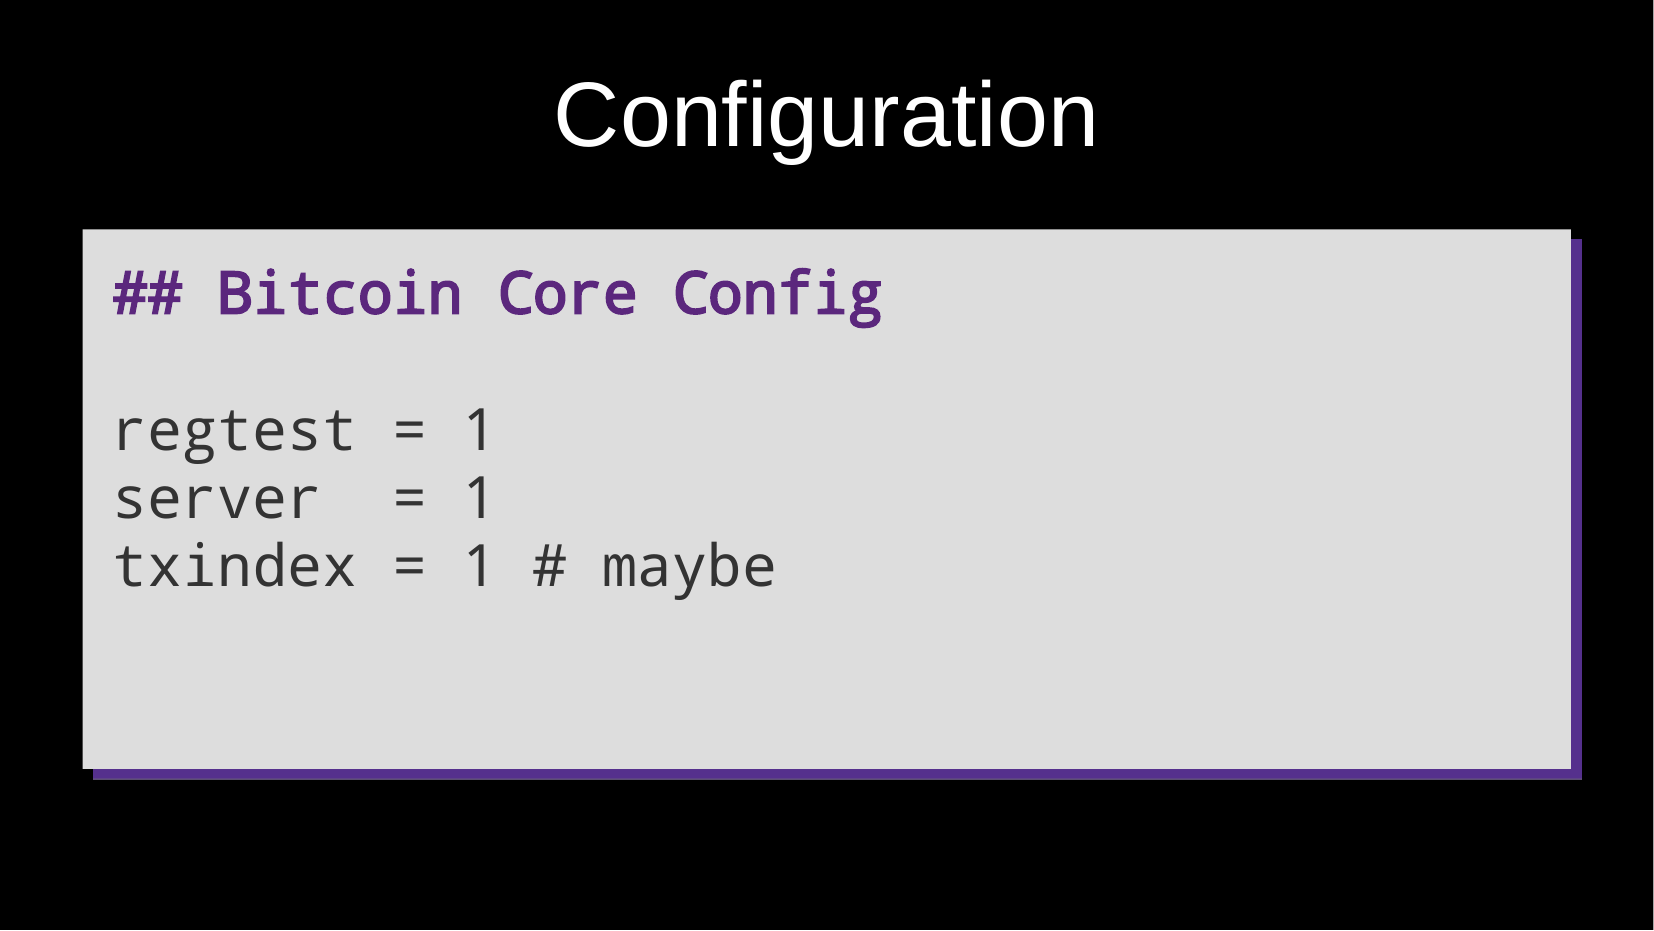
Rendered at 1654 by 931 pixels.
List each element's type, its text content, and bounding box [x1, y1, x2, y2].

title Configuration [82, 37, 1571, 193]
list ## Bitcoin Core Config regtest = 1 server = 1 txindex = 1 # maybe [82, 229, 1571, 769]
